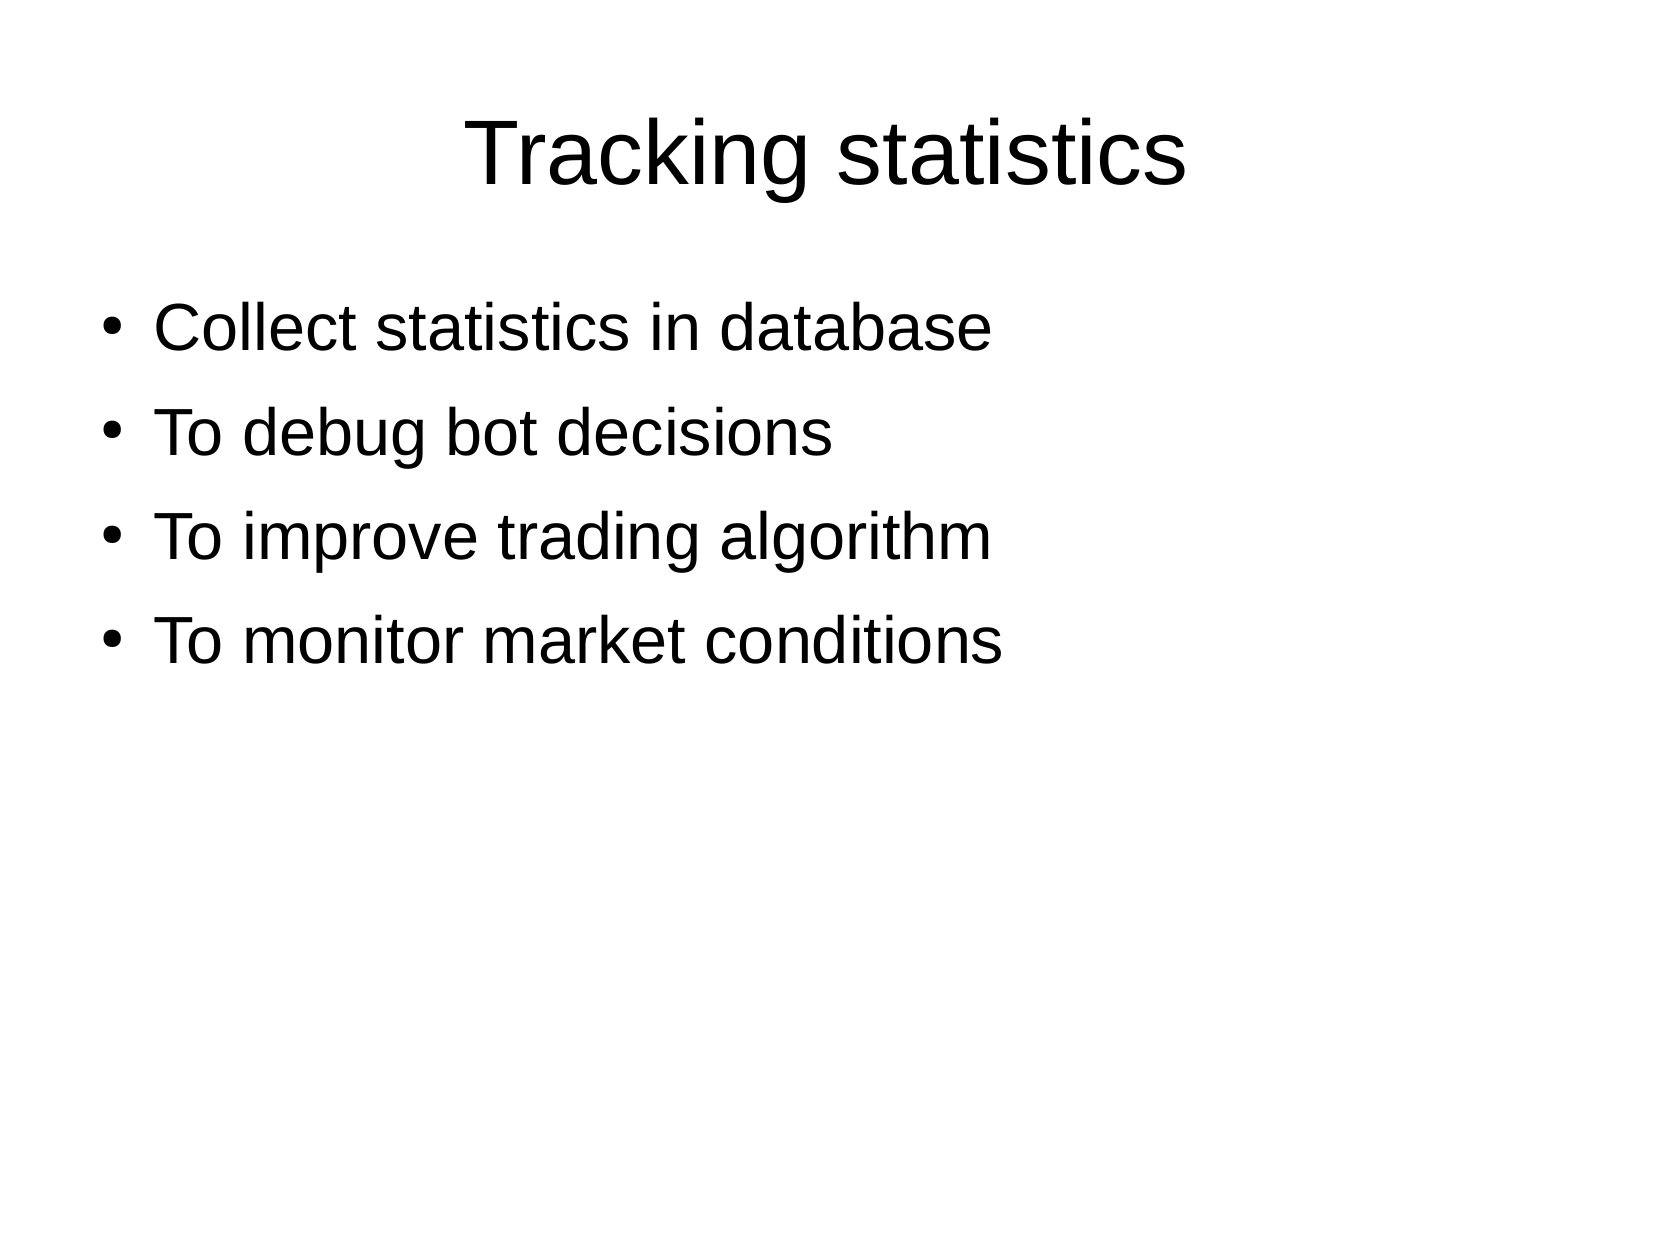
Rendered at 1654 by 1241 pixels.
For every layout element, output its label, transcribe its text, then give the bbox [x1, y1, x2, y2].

list Collect statistics in database To debug bot decisions To improve trading algorithm To monitor market conditions [82, 290, 1571, 1010]
title Tracking statistics [82, 49, 1571, 257]
